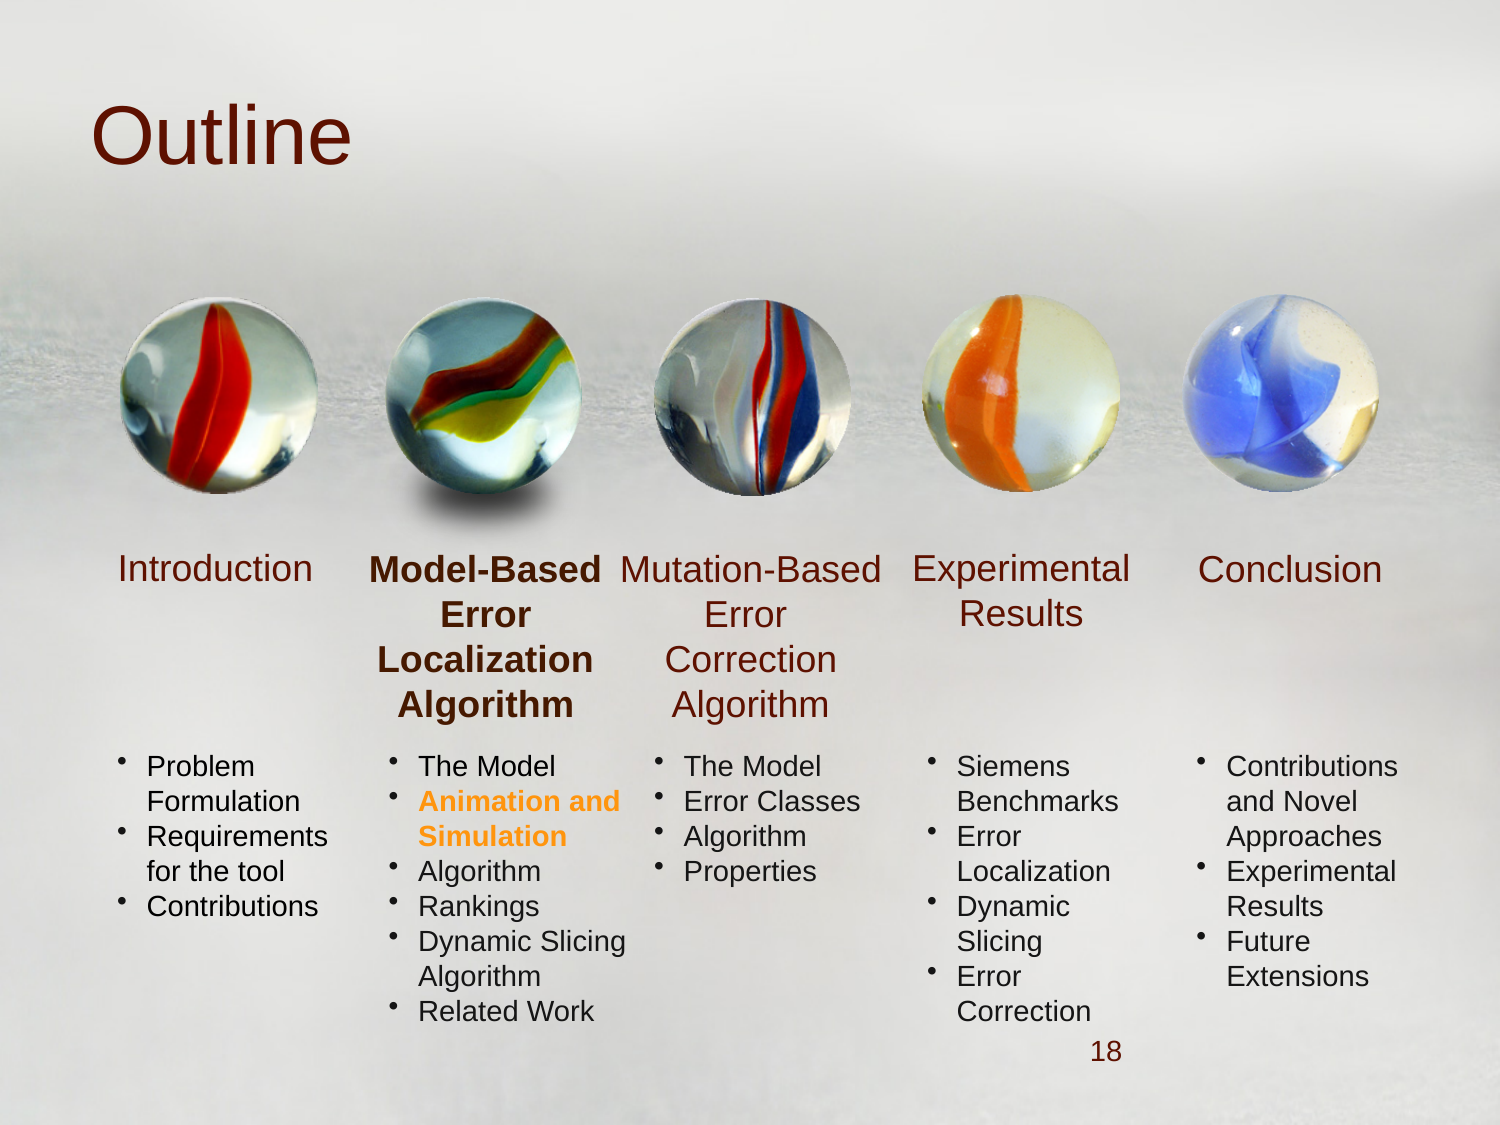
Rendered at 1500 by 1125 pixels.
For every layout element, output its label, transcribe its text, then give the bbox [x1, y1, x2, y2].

text_box Mutation-Based Error Correction Algorithm [604, 537, 897, 732]
text_box Experimental Results [897, 536, 1145, 642]
text_box Siemens Benchmarks Error Localization Dynamic Slicing Error Correction [912, 740, 1138, 1125]
text_box Model-Based Error Localization Algorithm [354, 537, 604, 732]
text_box Introduction [102, 536, 328, 597]
text_box Contributions and Novel Approaches Experimental Results Future Extensions [1181, 740, 1440, 1125]
title Outline [75, 37, 1425, 225]
text_box The Model Animation and Simulation Algorithm Rankings Dynamic Slicing Algorithm Related Work [373, 740, 639, 1125]
text_box Conclusion [1183, 537, 1398, 597]
text_box The Model Error Classes Algorithm Properties [639, 740, 912, 1125]
text_box Problem Formulation Requirements for the tool Contributions [102, 740, 360, 1125]
picture [0, 0, 1500, 1125]
